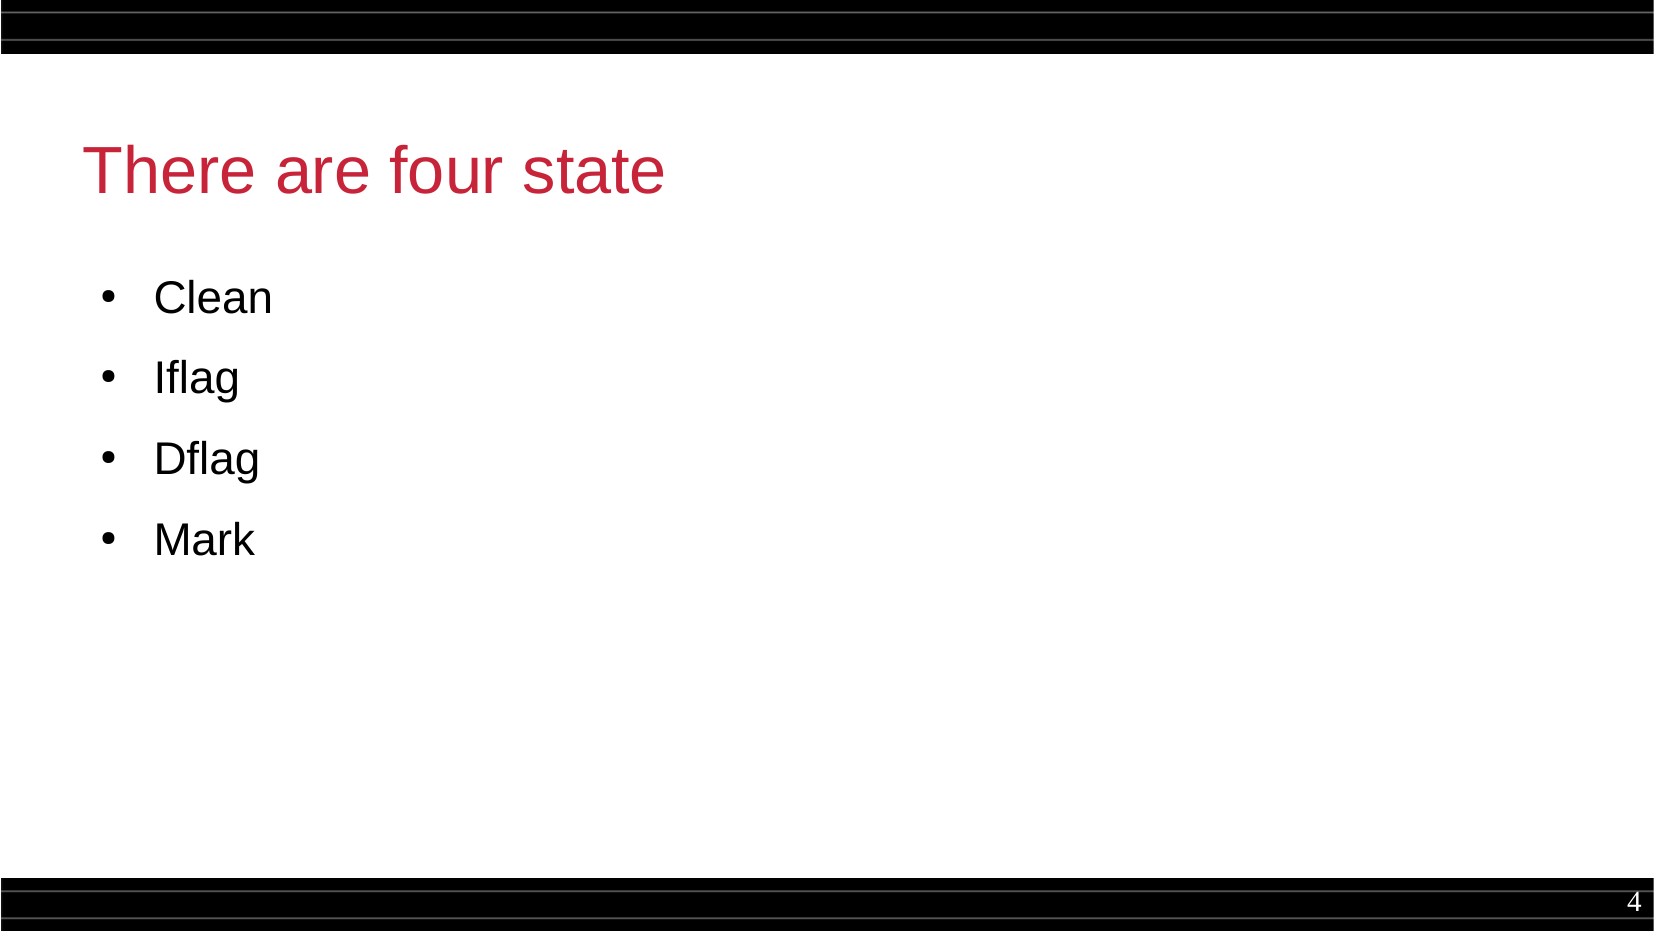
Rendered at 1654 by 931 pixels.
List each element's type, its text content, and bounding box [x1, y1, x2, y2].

list Clean Iflag Dflag Mark [82, 271, 1571, 758]
picture [1, 0, 1654, 54]
title There are four state [82, 92, 1571, 249]
picture [1, 878, 1654, 931]
